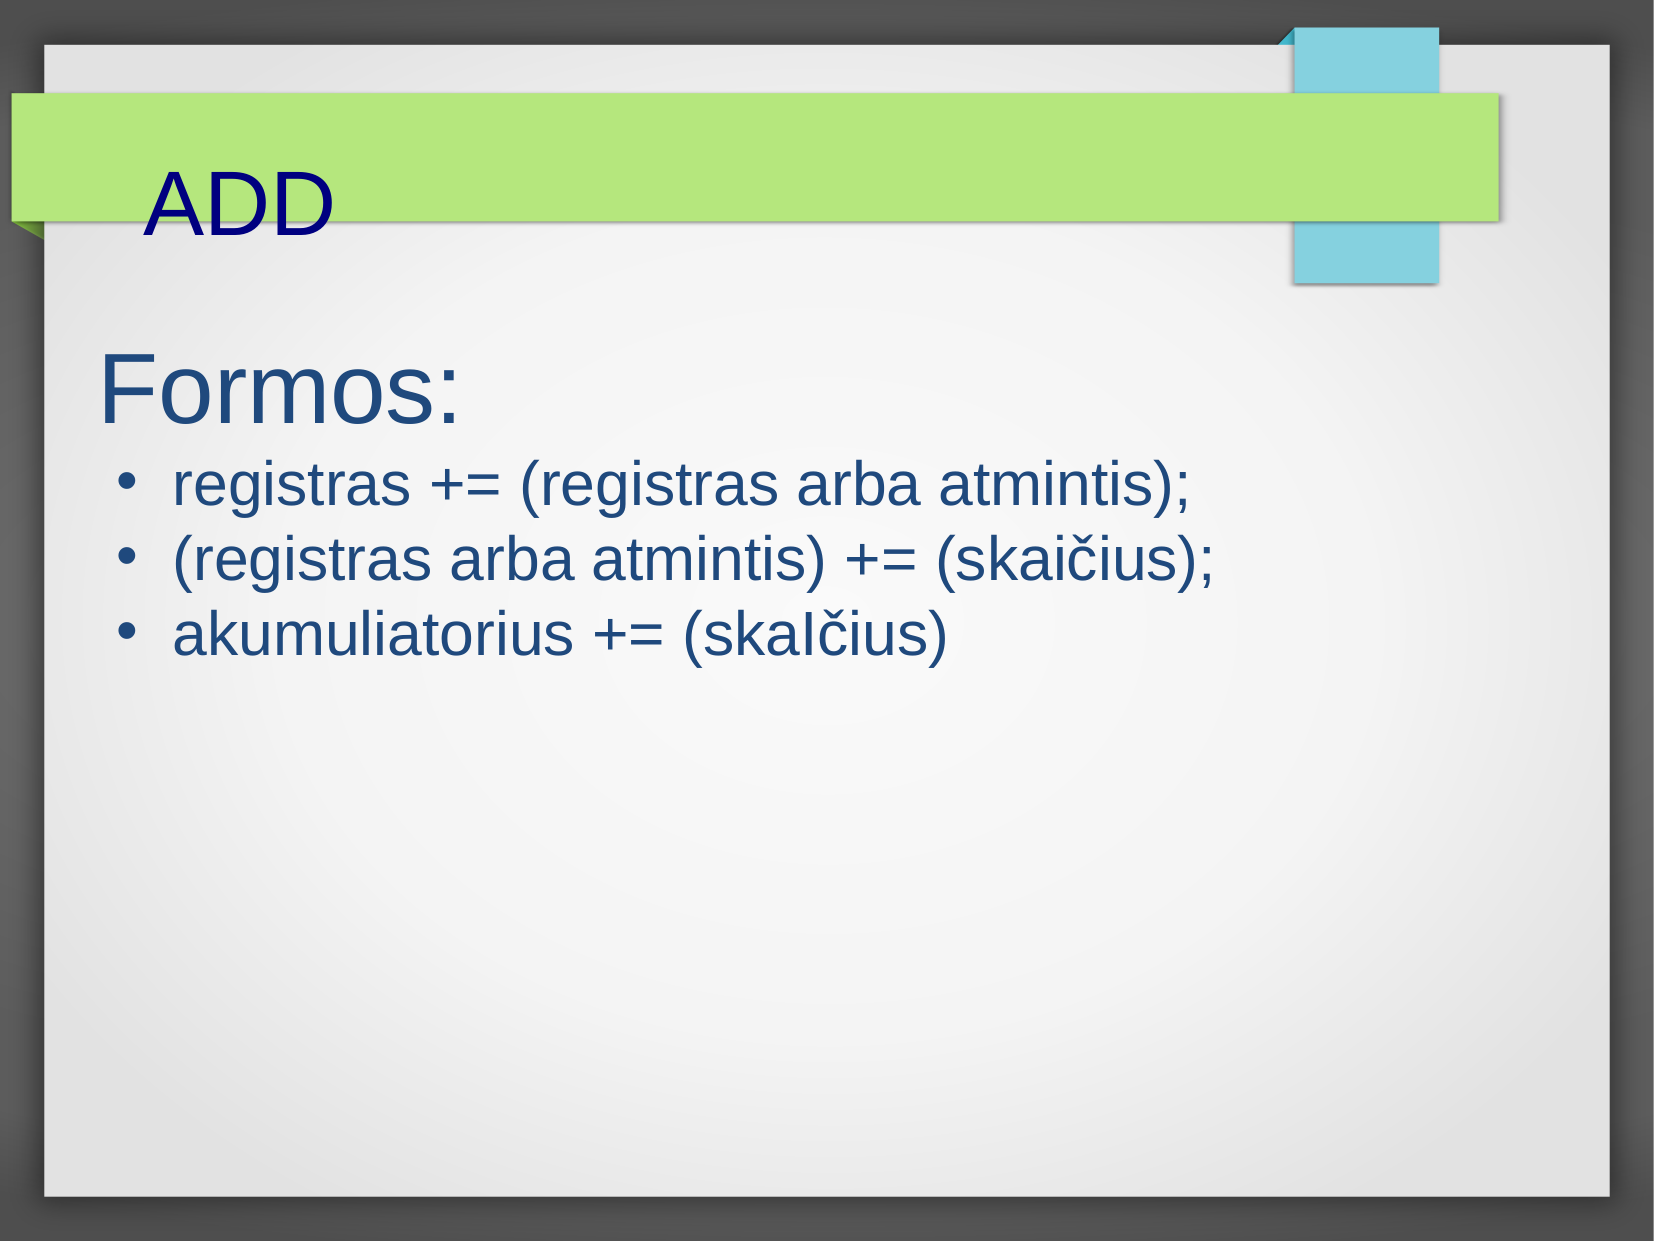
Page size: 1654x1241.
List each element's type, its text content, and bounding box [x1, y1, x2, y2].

title ADD [82, 24, 1406, 269]
picture [0, 0, 1654, 1241]
list Formos: registras += (registras arba atmintis); (registras arba atmintis) += (skaičius); akumuliatorius += (skaIčius) [82, 308, 1571, 1184]
